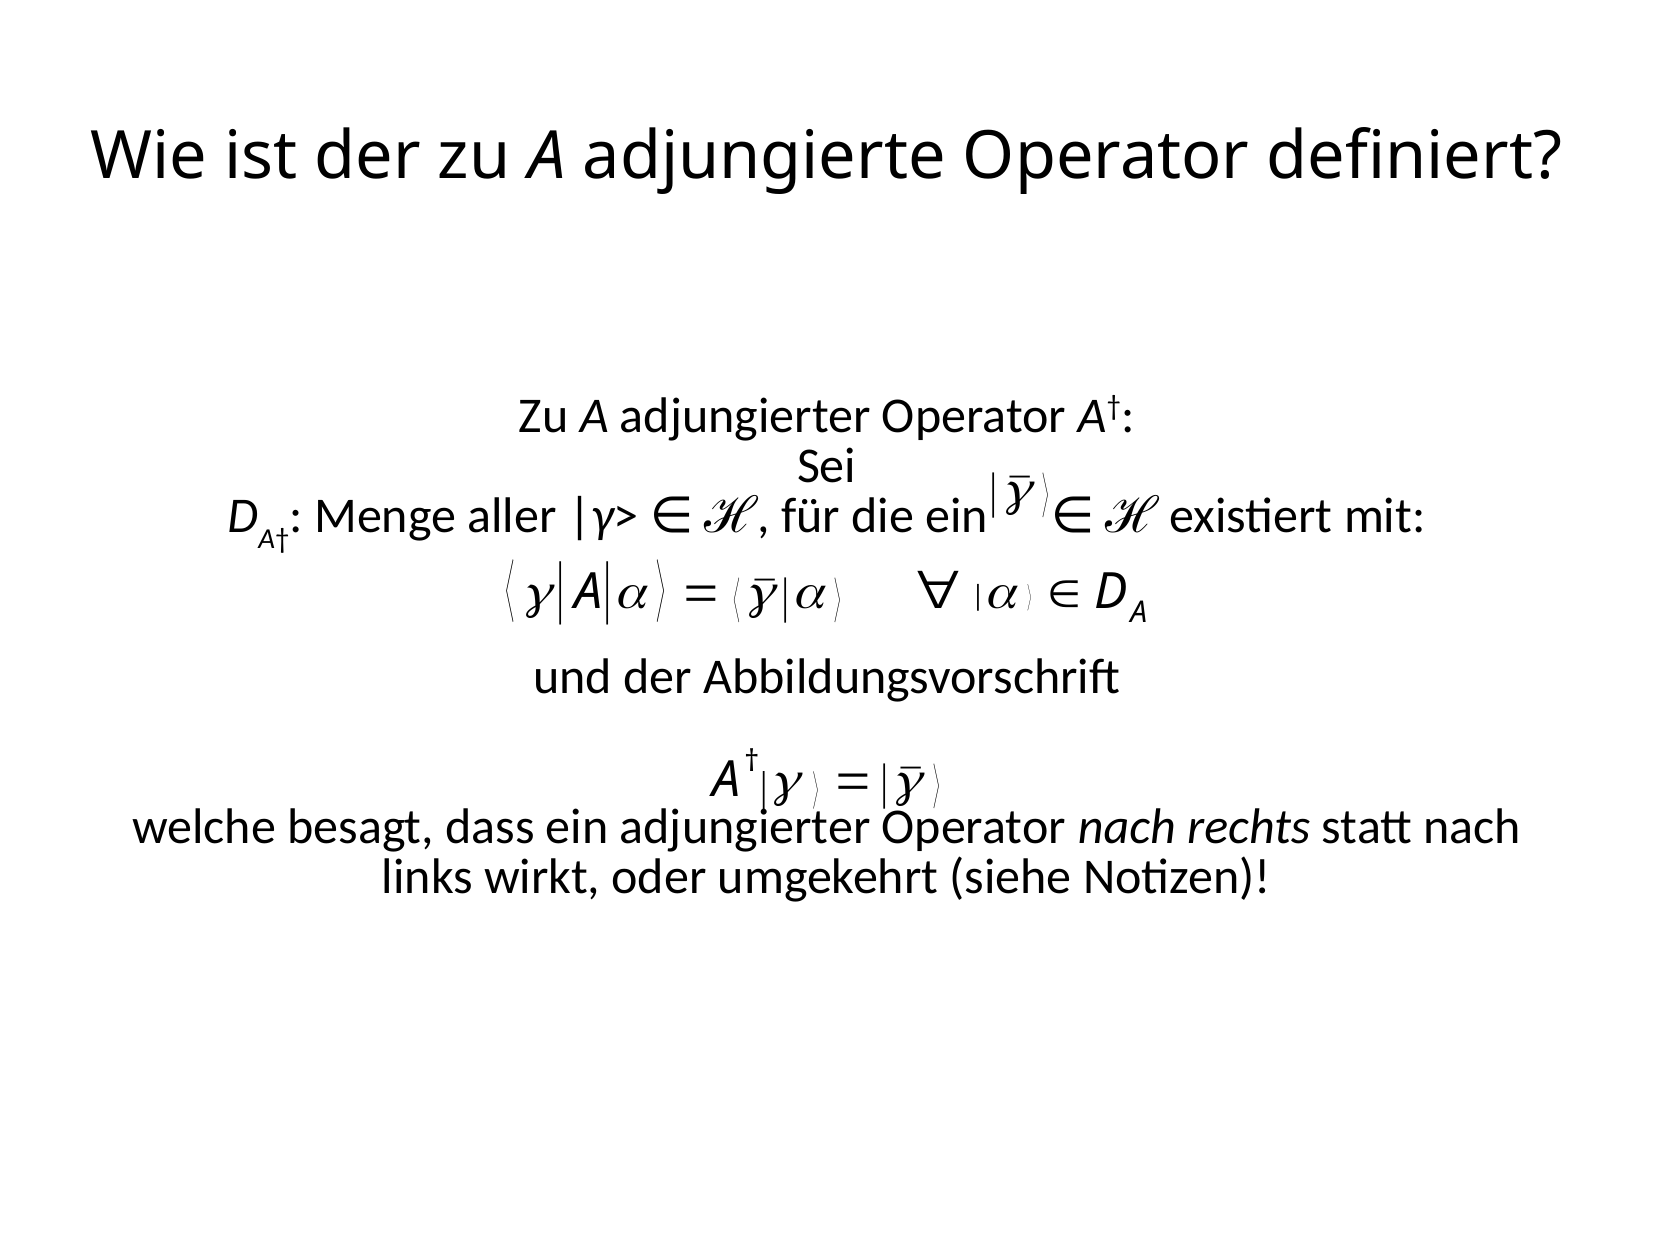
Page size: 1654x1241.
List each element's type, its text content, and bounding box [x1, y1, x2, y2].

subtitle Zu A adjungierter Operator A†: Sei DA†: Menge aller |γ> ∈ ℋ, für die ein ∈ ℋ existiert mit: und der Abbildungsvorschrift welche besagt, dass ein adjungierter Operator nach rechts statt nach links wirkt, oder umgekehrt (siehe Notizen)! [82, 290, 1571, 1010]
chart [703, 743, 950, 812]
chart [499, 558, 1155, 631]
chart [980, 471, 1059, 521]
title Wie ist der zu A adjungierte Operator definiert? [82, 49, 1571, 257]
